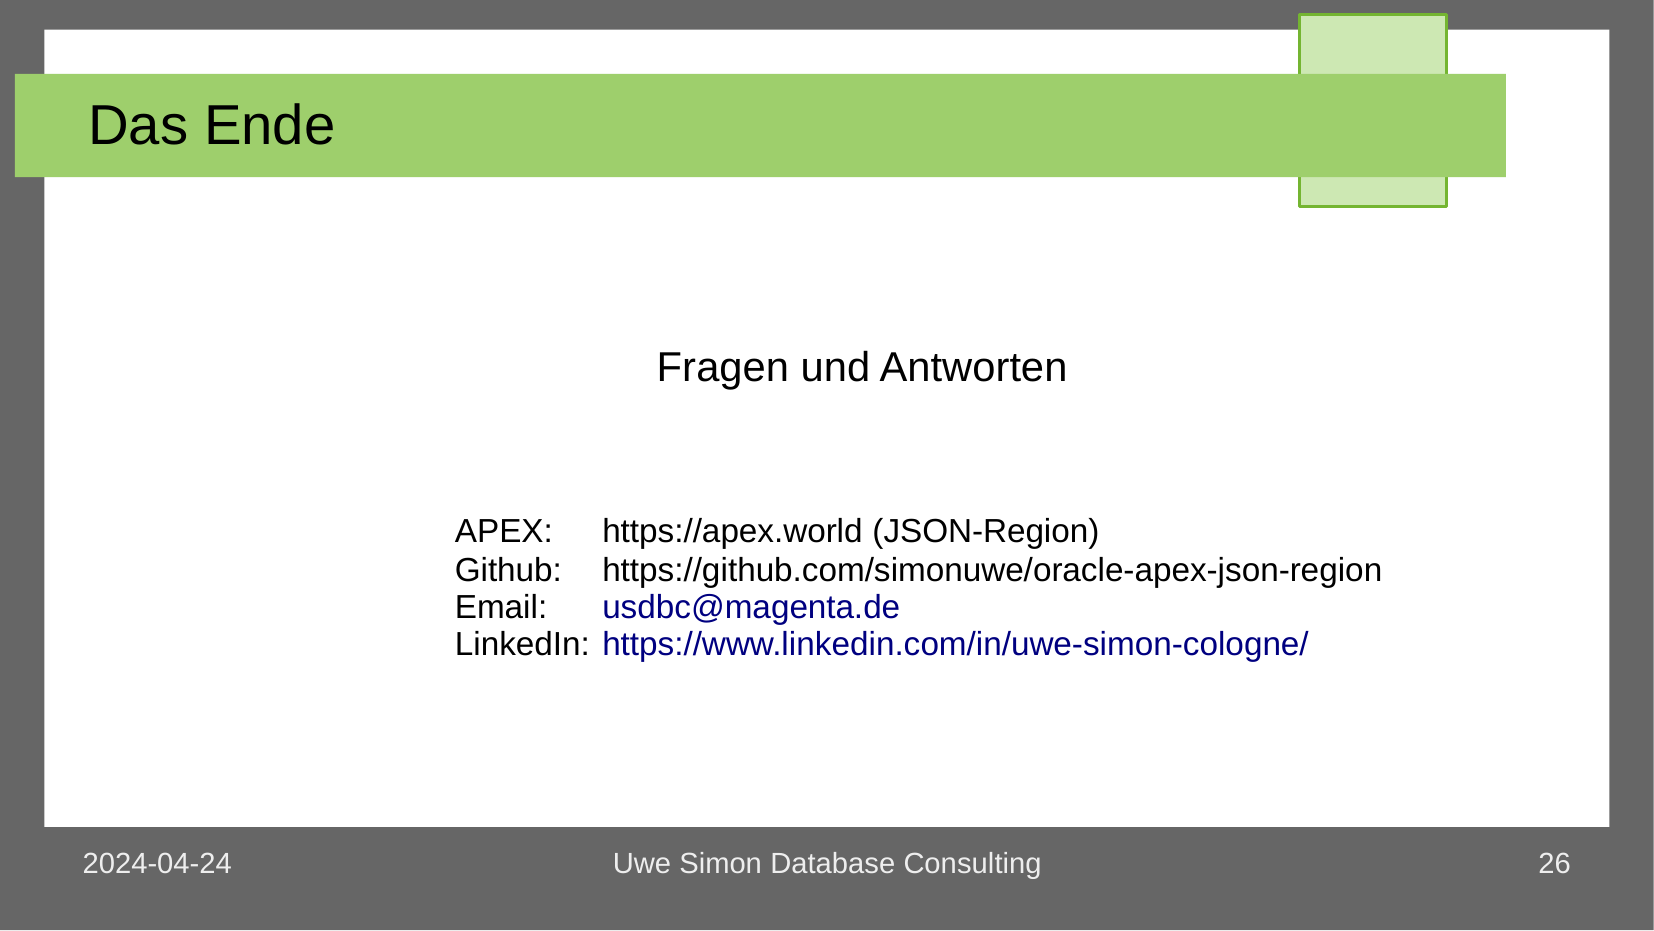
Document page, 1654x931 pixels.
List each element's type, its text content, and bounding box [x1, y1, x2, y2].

list Fragen und Antworten APEX: https://apex.world (JSON-Region) Github: https://github.com/simonuwe/oracle-apex-json-region Email: usdbc@magenta.de LinkedIn: https://www.linkedin.com/in/uwe-simon-cologne/ [88, 206, 1565, 739]
title Das Ende [88, 73, 1506, 178]
